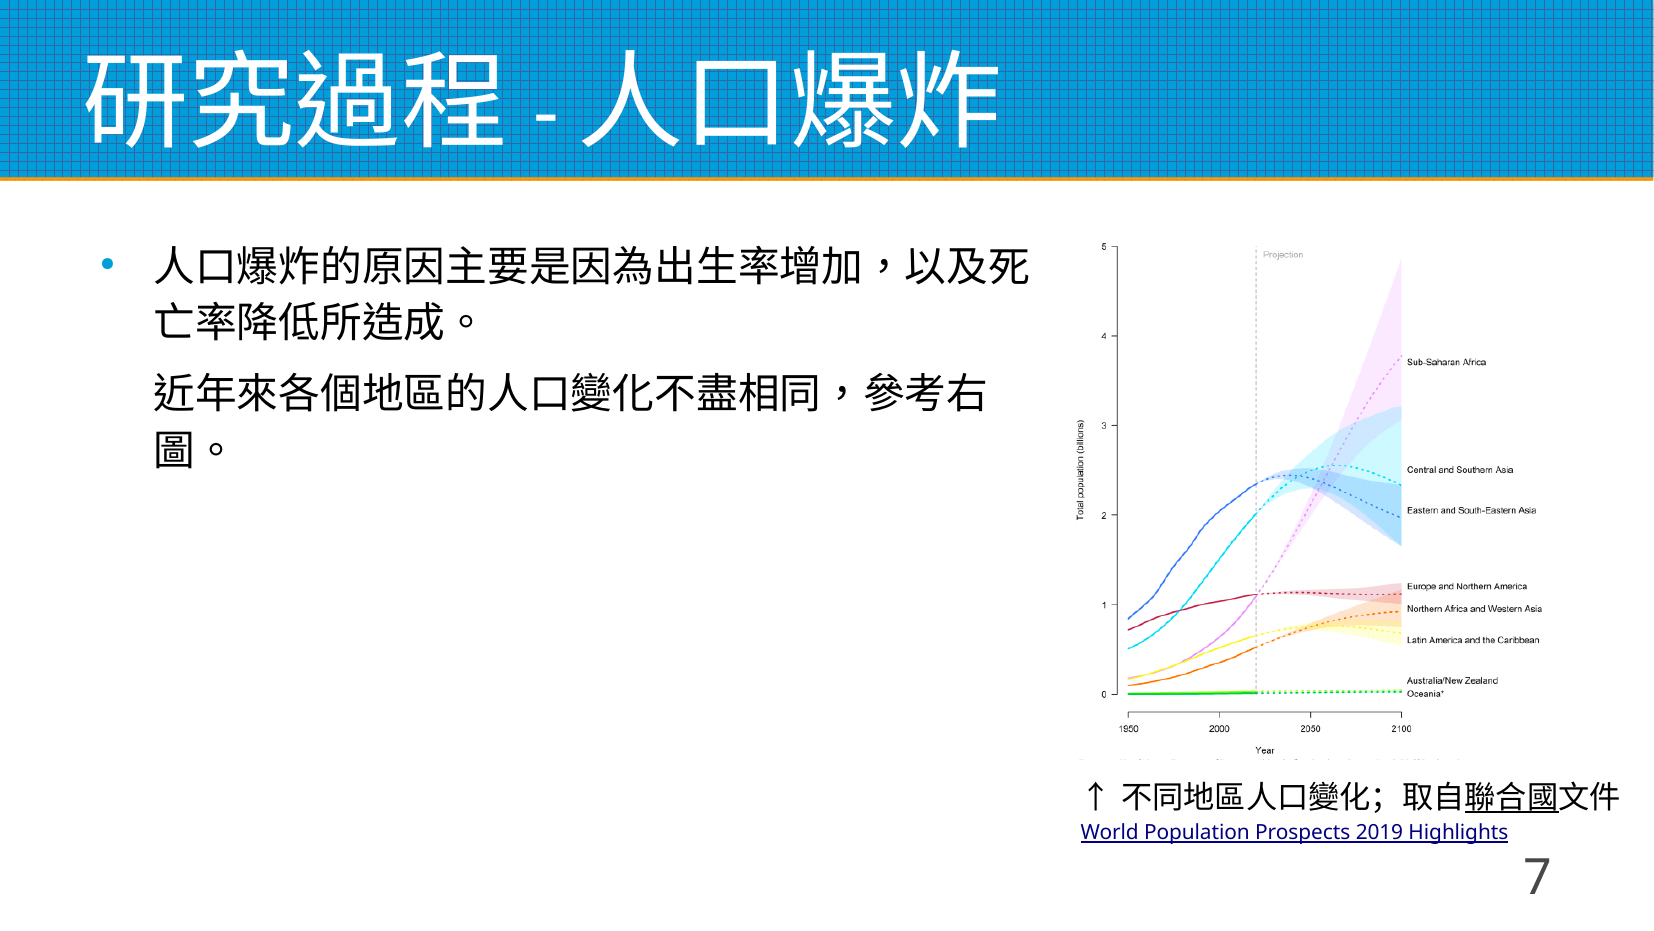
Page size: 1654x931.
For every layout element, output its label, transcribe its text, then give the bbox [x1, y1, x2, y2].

list 人口爆炸的原因主要是因為出生率增加，以及死亡率降低所造成。 近年來各個地區的人口變化不盡相同，參考右圖。 [82, 236, 1063, 811]
title 研究過程-人口爆炸 [82, 14, 1571, 171]
picture [1062, 230, 1546, 760]
text_box ↑不同地區人口變化；取自聯合國文件World Population Prospects 2019 Highlights [1074, 768, 1642, 849]
